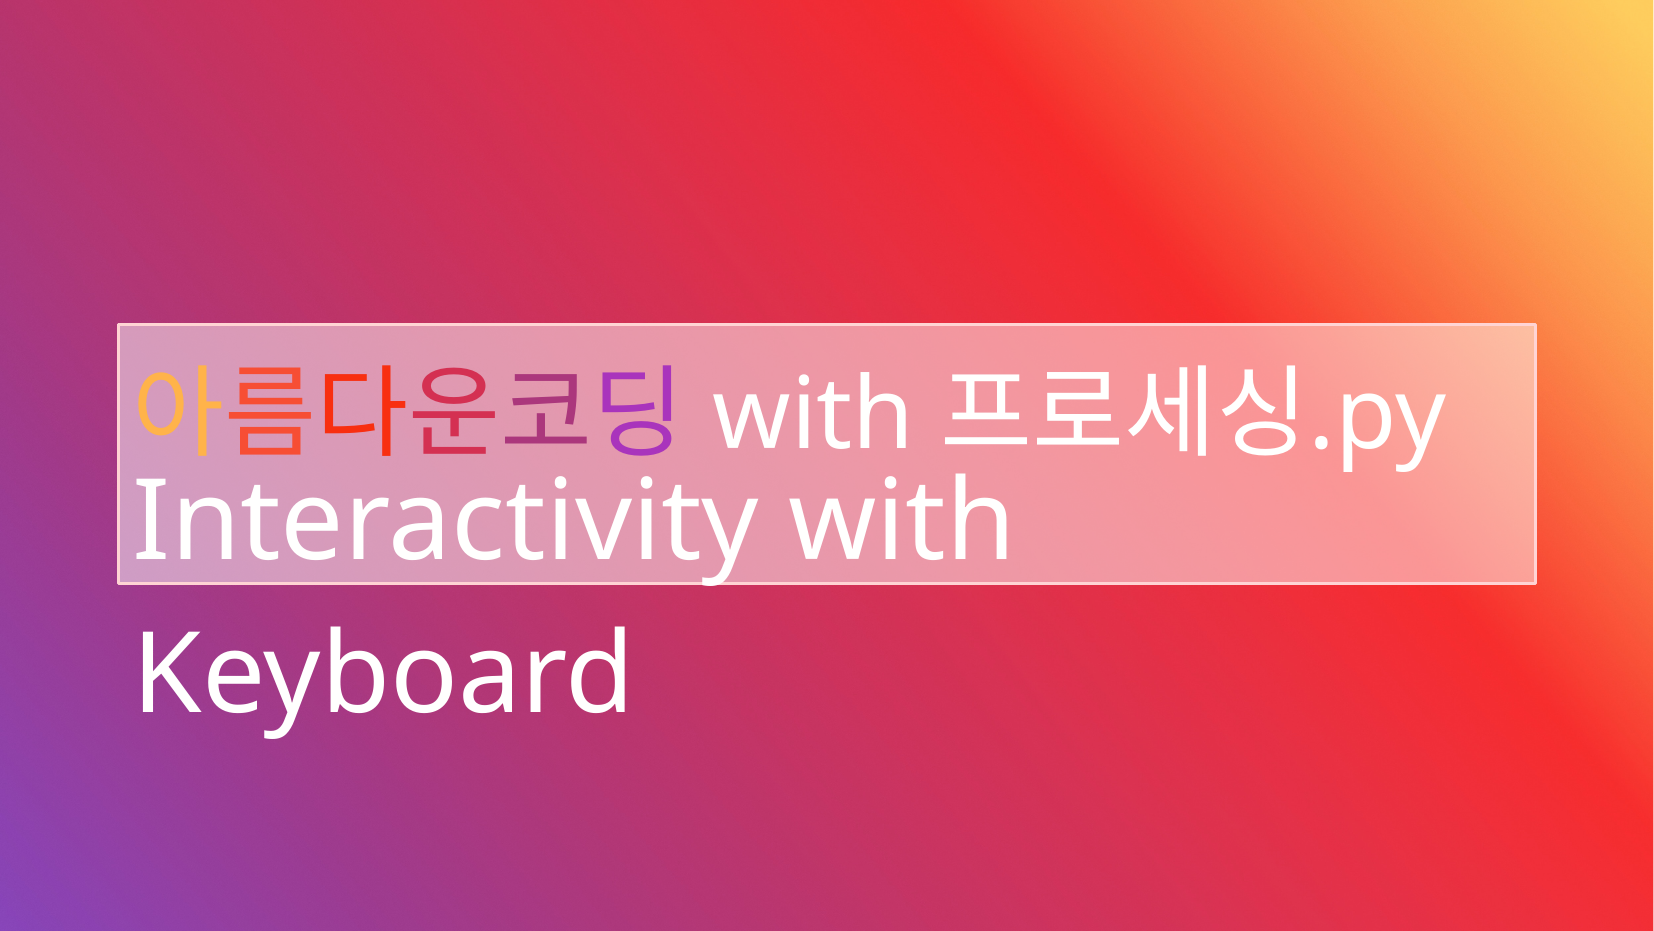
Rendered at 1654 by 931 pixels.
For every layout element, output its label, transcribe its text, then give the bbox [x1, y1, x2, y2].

text_box Interactivity with Keyboard [118, 431, 1536, 591]
picture [0, 0, 1654, 931]
text_box 아름다운코딩 with 프로세싱.py [118, 324, 1536, 431]
